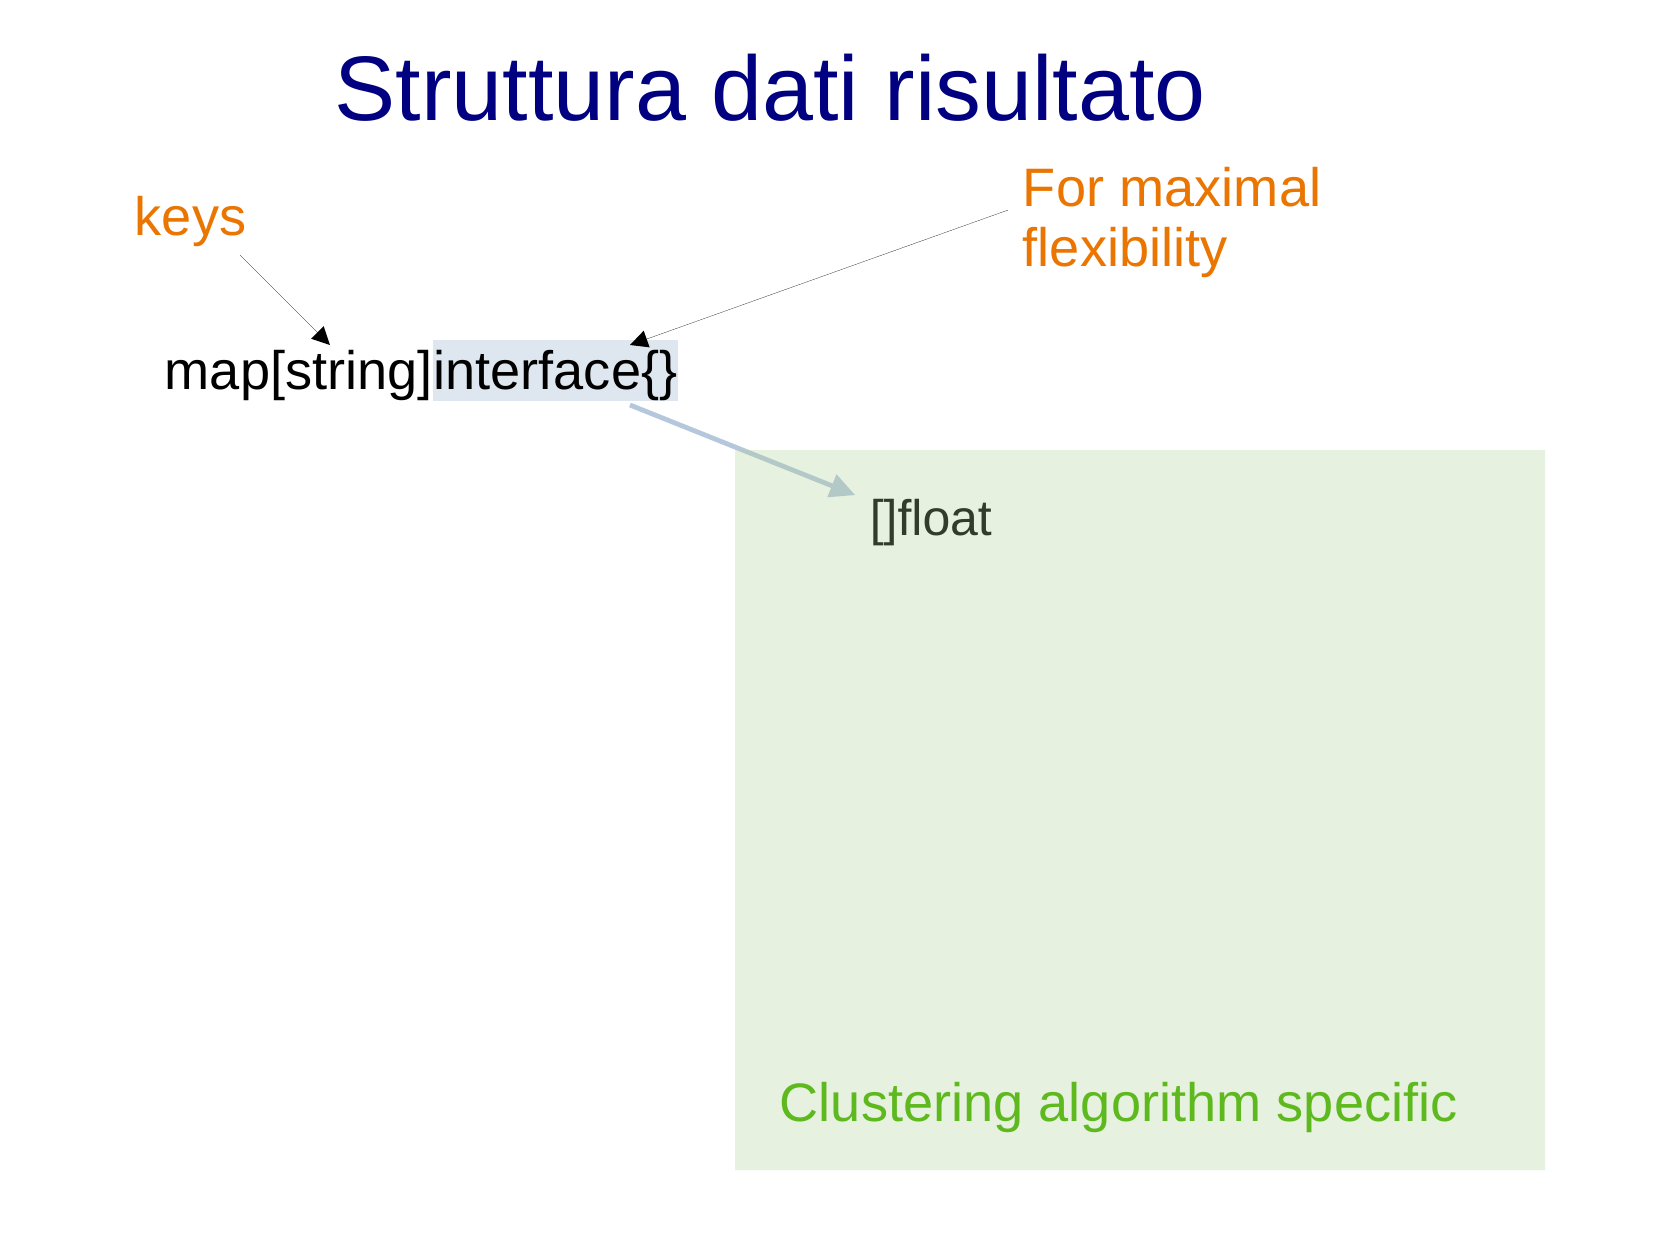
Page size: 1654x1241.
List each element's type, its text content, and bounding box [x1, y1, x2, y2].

text_box Clustering algorithm specific [765, 1065, 1531, 1186]
text_box keys [120, 179, 342, 271]
text_box [735, 450, 1546, 1171]
text_box For maximal flexibility [1008, 150, 1381, 286]
title Struttura dati risultato [26, 0, 1516, 193]
text_box map[string]interface{} [150, 333, 766, 421]
